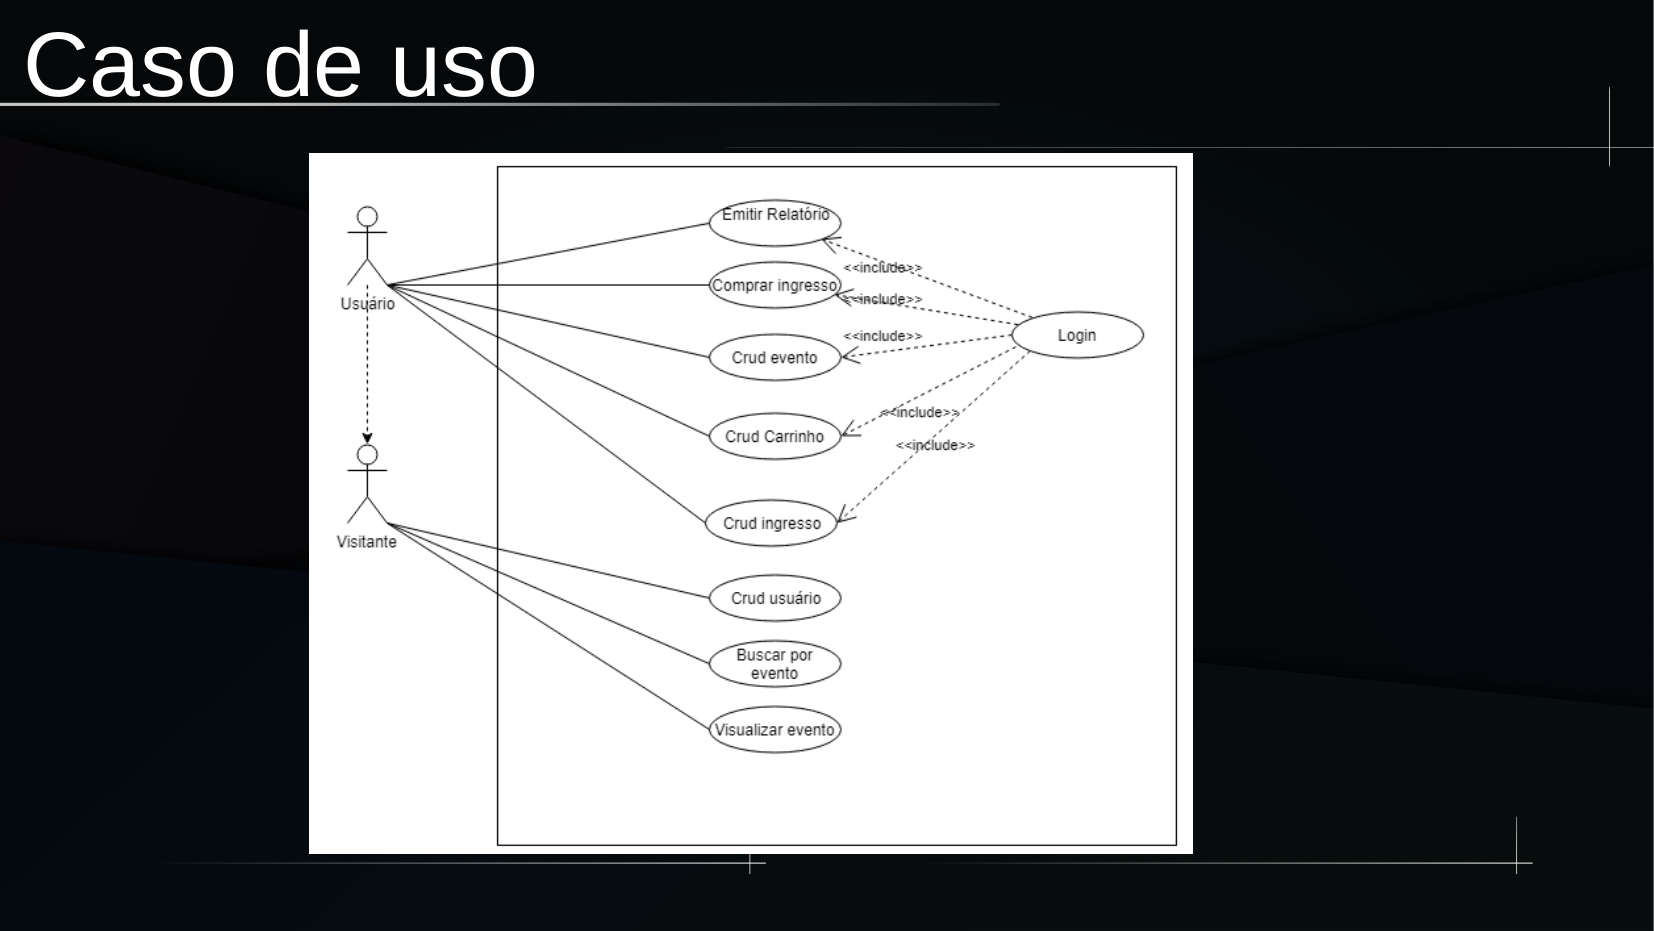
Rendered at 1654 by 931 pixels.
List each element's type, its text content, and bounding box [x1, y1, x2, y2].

title Caso de uso [23, 11, 1589, 119]
picture [0, 0, 1654, 931]
